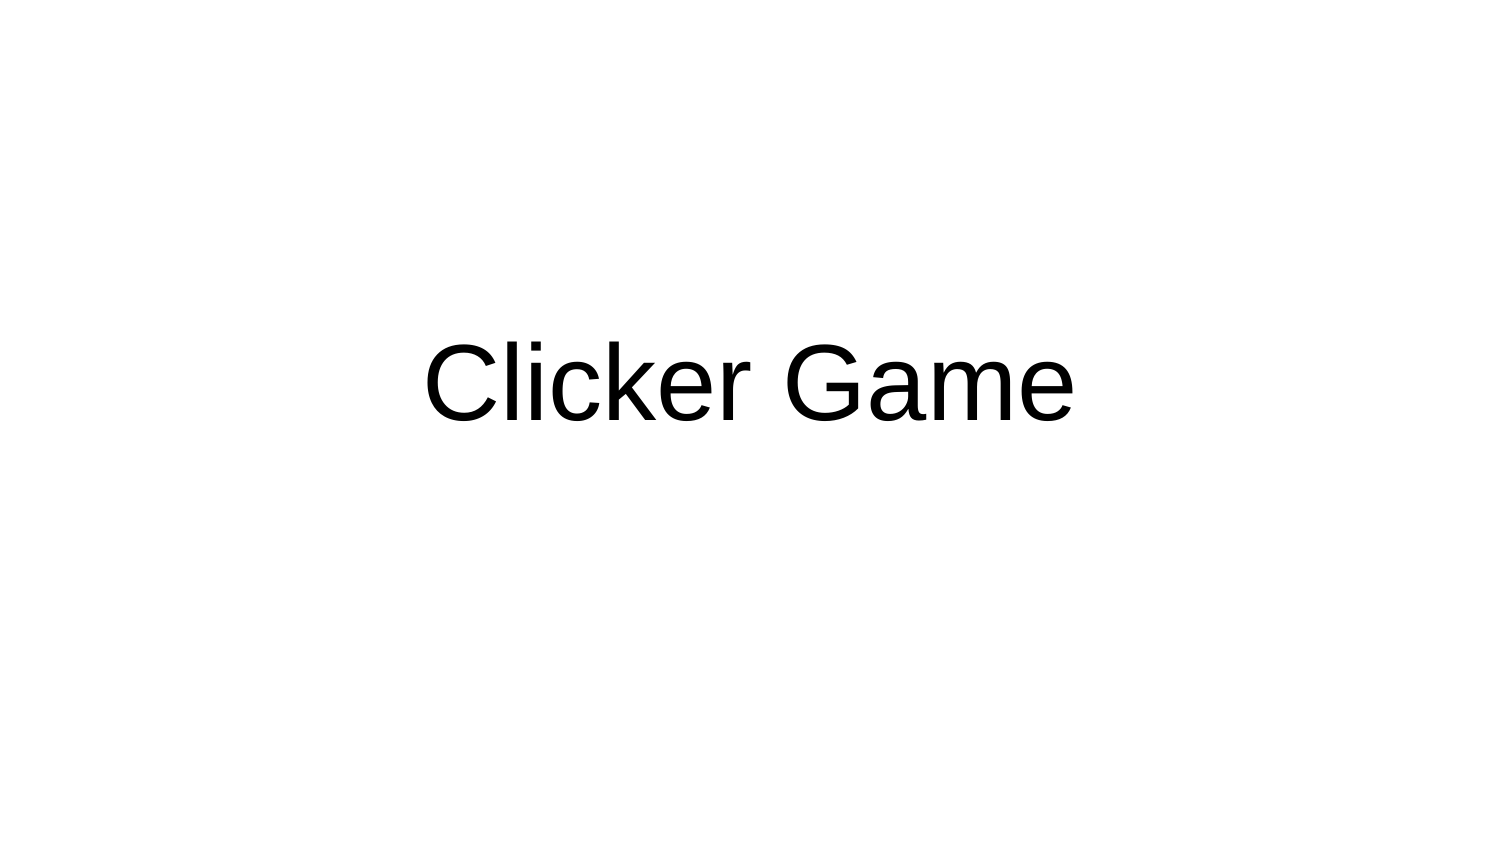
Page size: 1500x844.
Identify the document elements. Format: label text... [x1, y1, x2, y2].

title Clicker Game [51, 122, 1449, 459]
